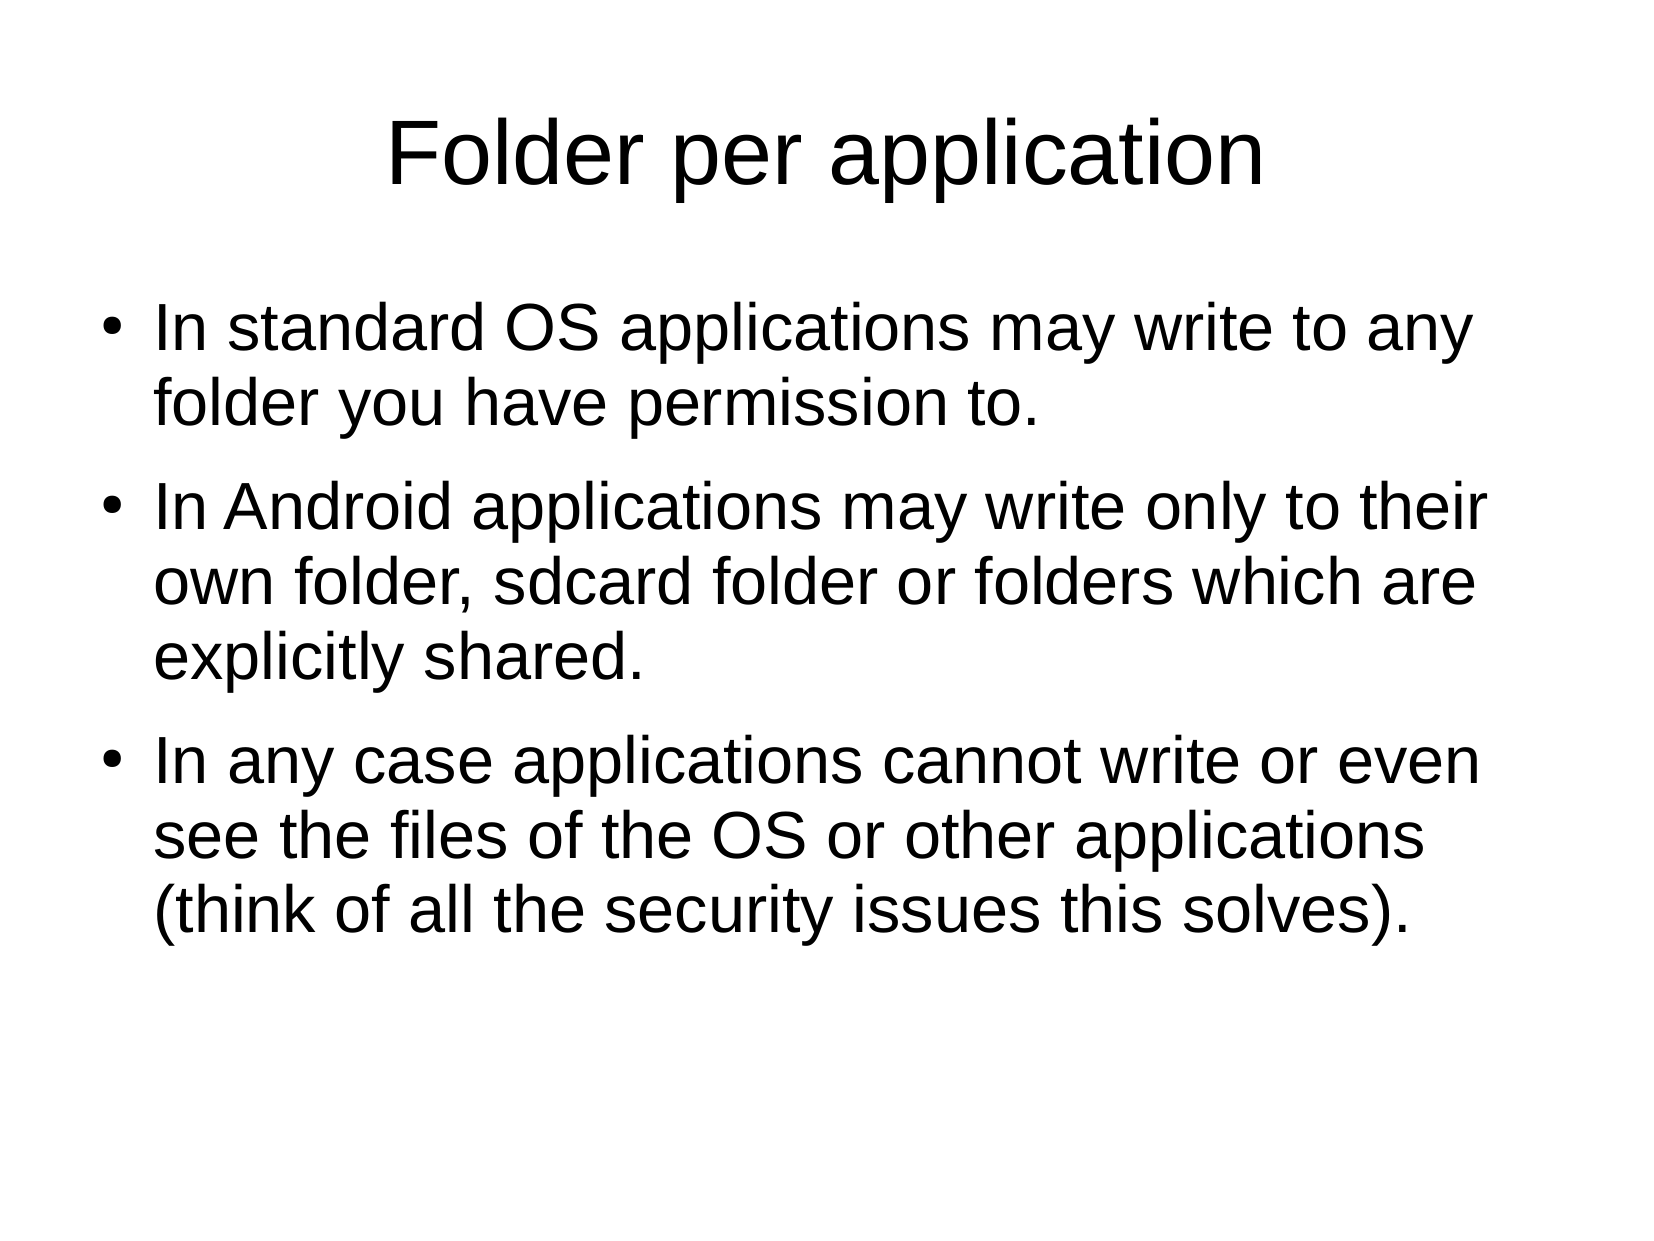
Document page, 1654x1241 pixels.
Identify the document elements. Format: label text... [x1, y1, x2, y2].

title Folder per application [82, 49, 1571, 257]
list In standard OS applications may write to any folder you have permission to. In Android applications may write only to their own folder, sdcard folder or folders which are explicitly shared. In any case applications cannot write or even see the files of the OS or other applications (think of all the security issues this solves). [82, 290, 1571, 1010]
